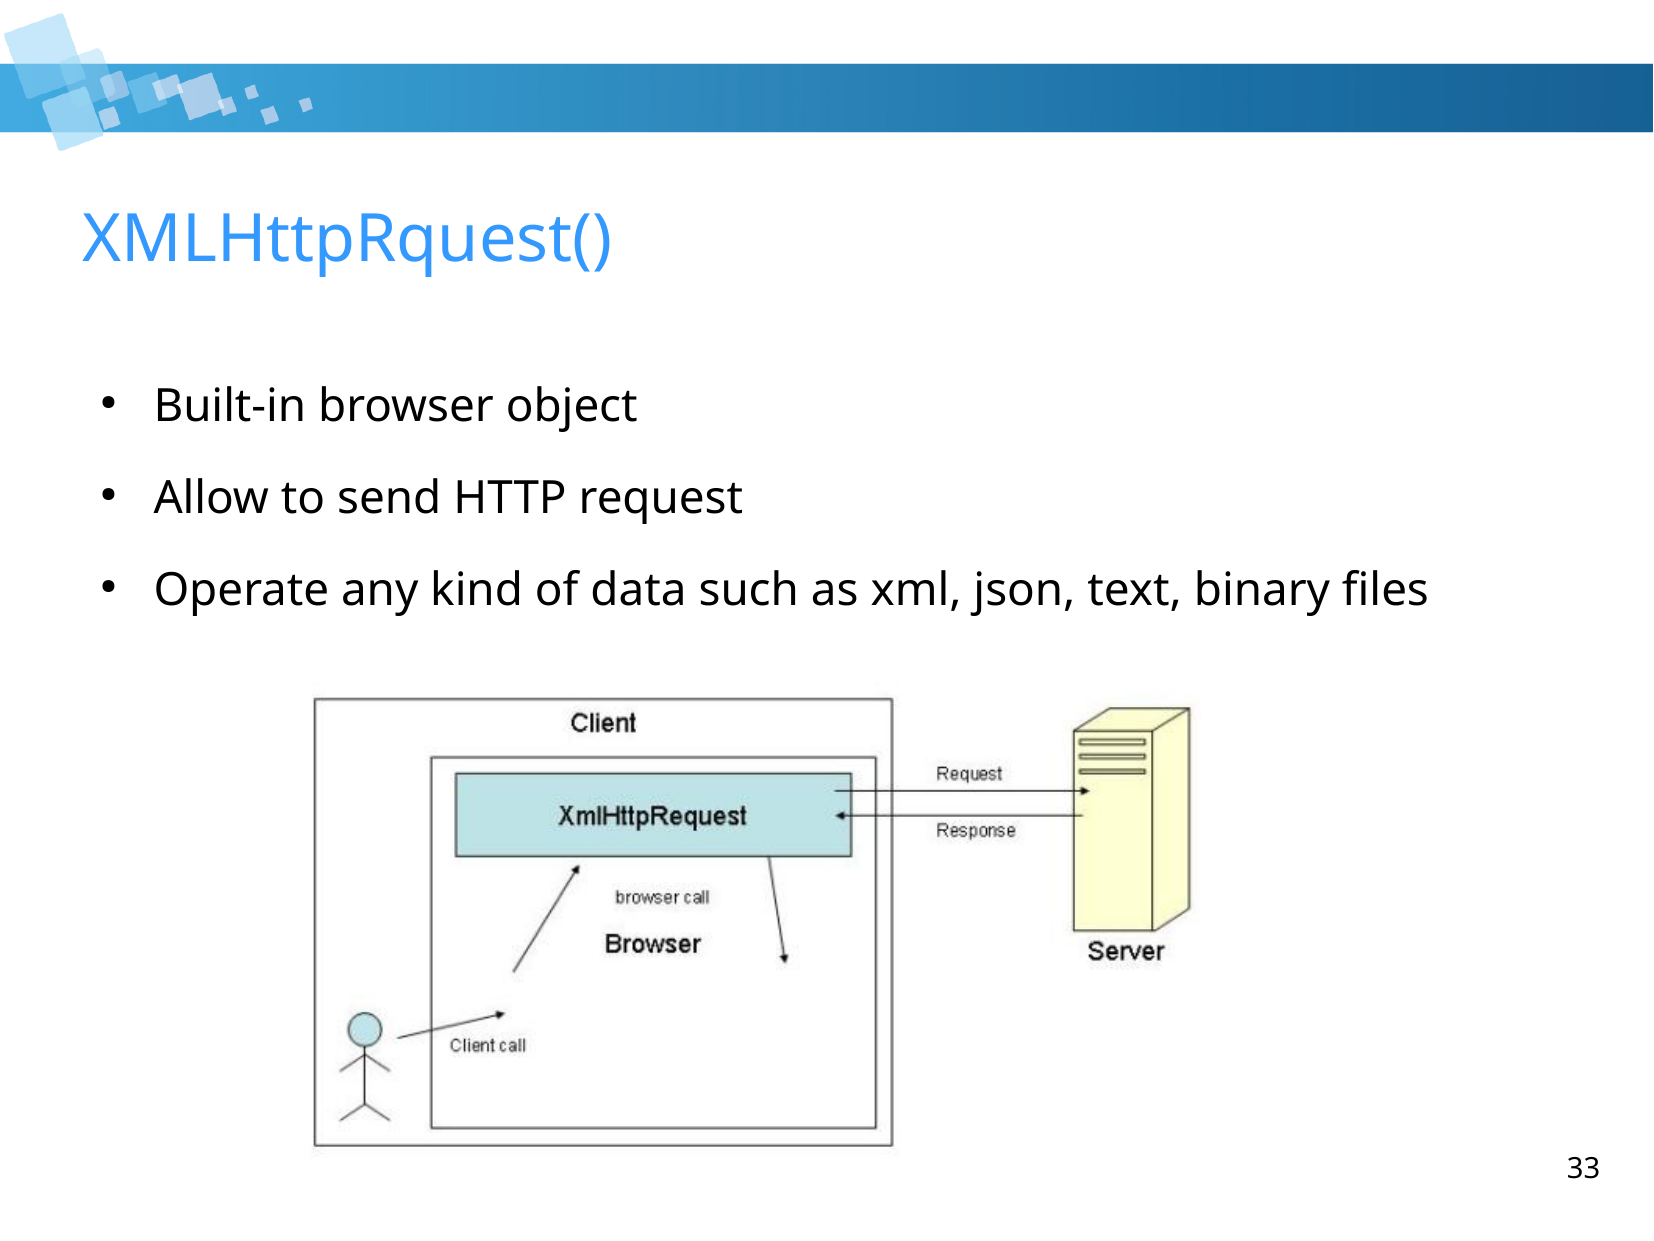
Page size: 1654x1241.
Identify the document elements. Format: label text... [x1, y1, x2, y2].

picture [0, 0, 1653, 1238]
title XMLHttpRquest() [82, 131, 1571, 340]
list Built-in browser object Allow to send HTTP request Operate any kind of data such as xml, json, text, binary files [82, 372, 1571, 1093]
